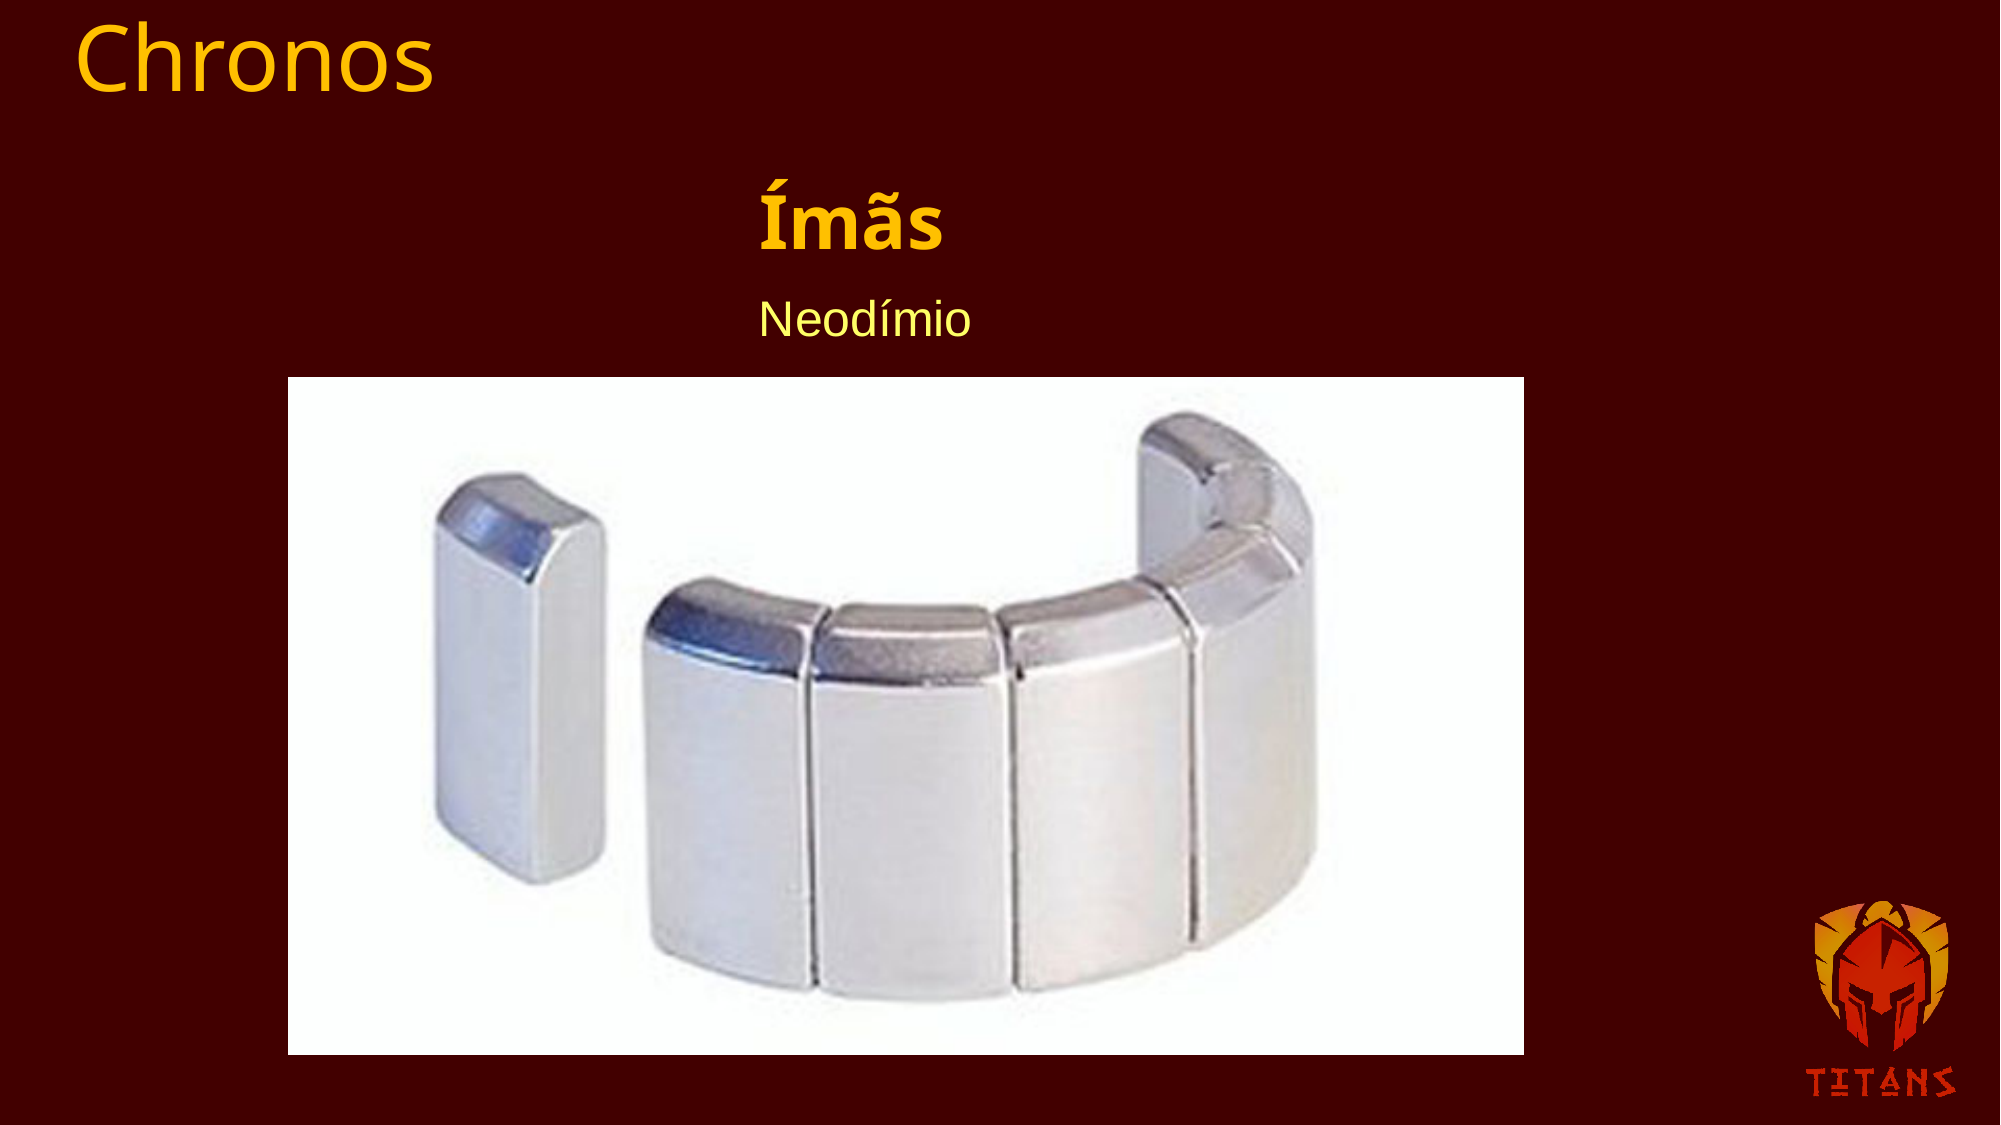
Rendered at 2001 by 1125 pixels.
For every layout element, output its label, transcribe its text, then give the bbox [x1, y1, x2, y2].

picture [288, 377, 1524, 1055]
picture [1749, 888, 2000, 1125]
list Ímãs [744, 136, 1591, 272]
title Chronos [59, 0, 1784, 171]
text_box Neodímio [744, 283, 1394, 377]
